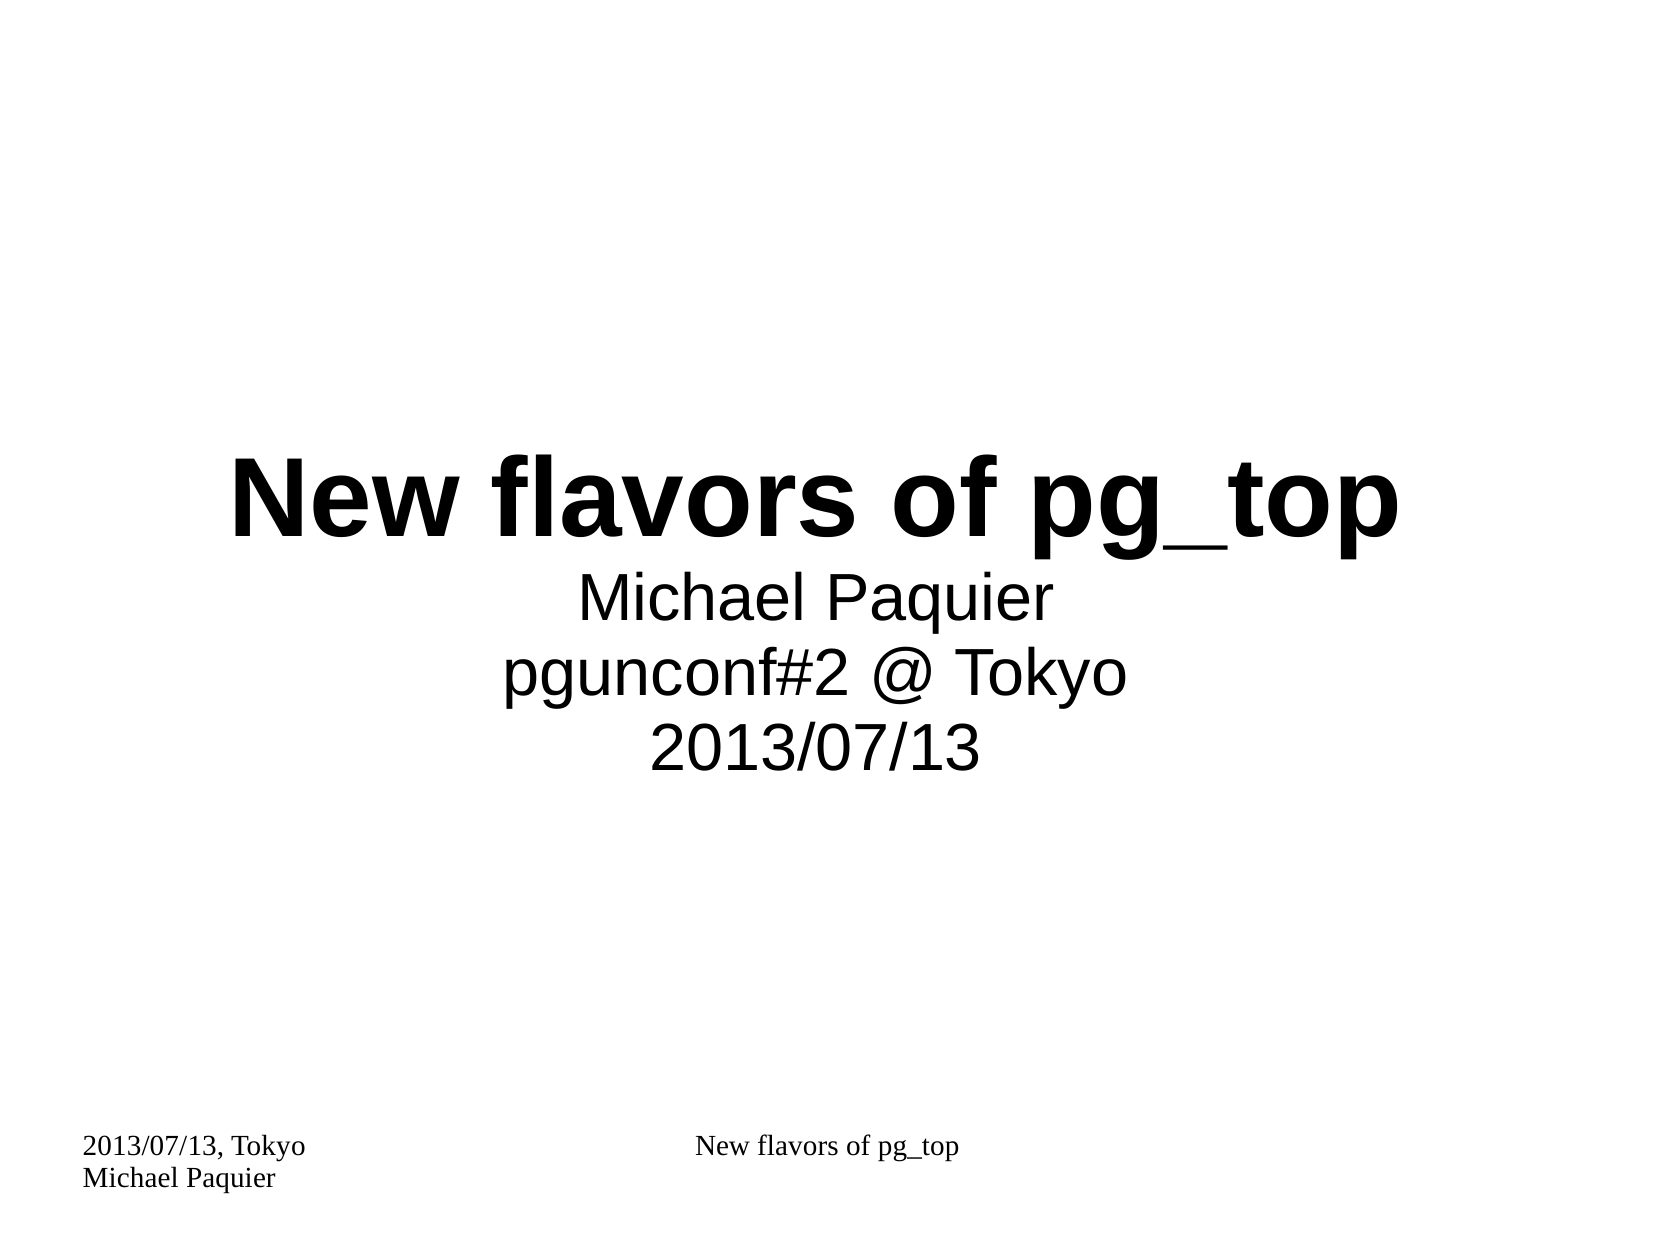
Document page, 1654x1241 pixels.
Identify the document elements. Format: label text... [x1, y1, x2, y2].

title New flavors of pg_top Michael Paquier pgunconf#2 @ Tokyo 2013/07/13 [71, 435, 1561, 785]
